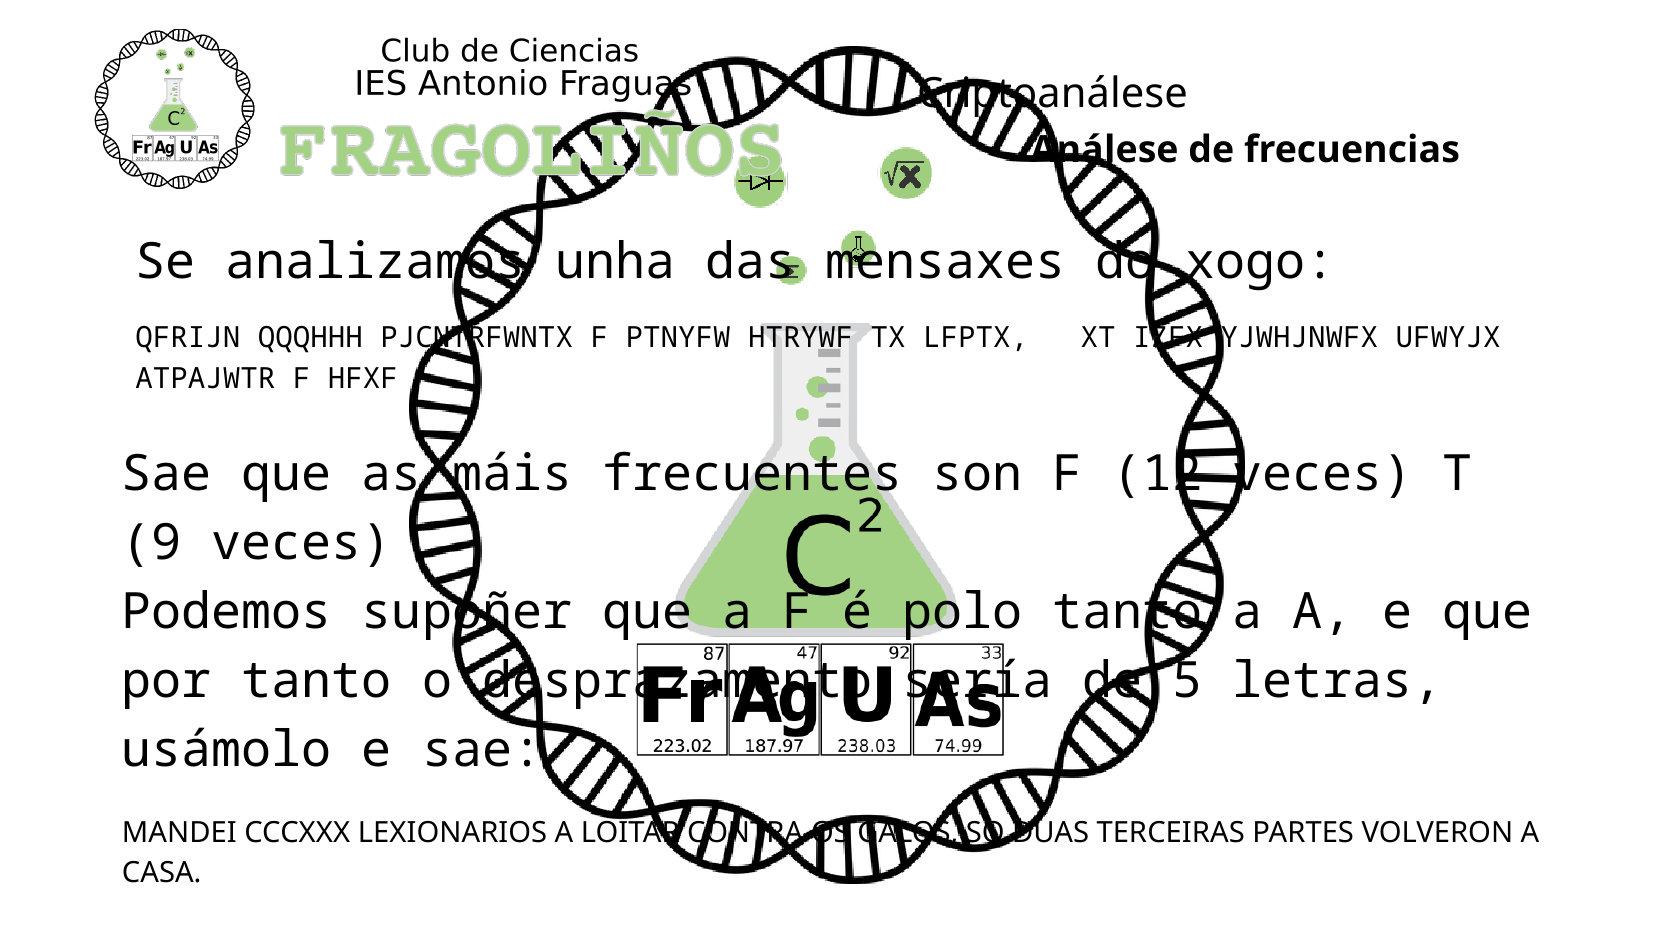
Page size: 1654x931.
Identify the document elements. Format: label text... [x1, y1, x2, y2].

text_box Análese de frecuencias [902, 118, 1589, 178]
picture [409, 282, 1245, 298]
text_box QFRIJN QQQHHH PJCNTRFWNTX F PTNYFW HTRYWF TX LFPTX, XT IZFX YJWHJNWFX UFWYJX ATPAJWTR F HFXF [120, 298, 1577, 400]
text_box Sae que as máis frecuentes son F (12 veces) T (9 veces) Podemos supoñer que a F é polo tanto a A, e que por tanto o desprazamento sería de 5 letras, usámolo e sae: MANDEI CCCXXX LEXIONARIOS A LOITAR CONTRA OS GALOS, SO DUAS TERCEIRAS PARTES VOLVERON A CASA. [106, 416, 1573, 789]
picture [409, 789, 1245, 884]
picture [82, 29, 1245, 204]
text_box Se analizamos unha das mensaxes do xogo: [120, 204, 1627, 282]
picture [409, 400, 1245, 416]
text_box Criptoanálese [902, 58, 1589, 118]
